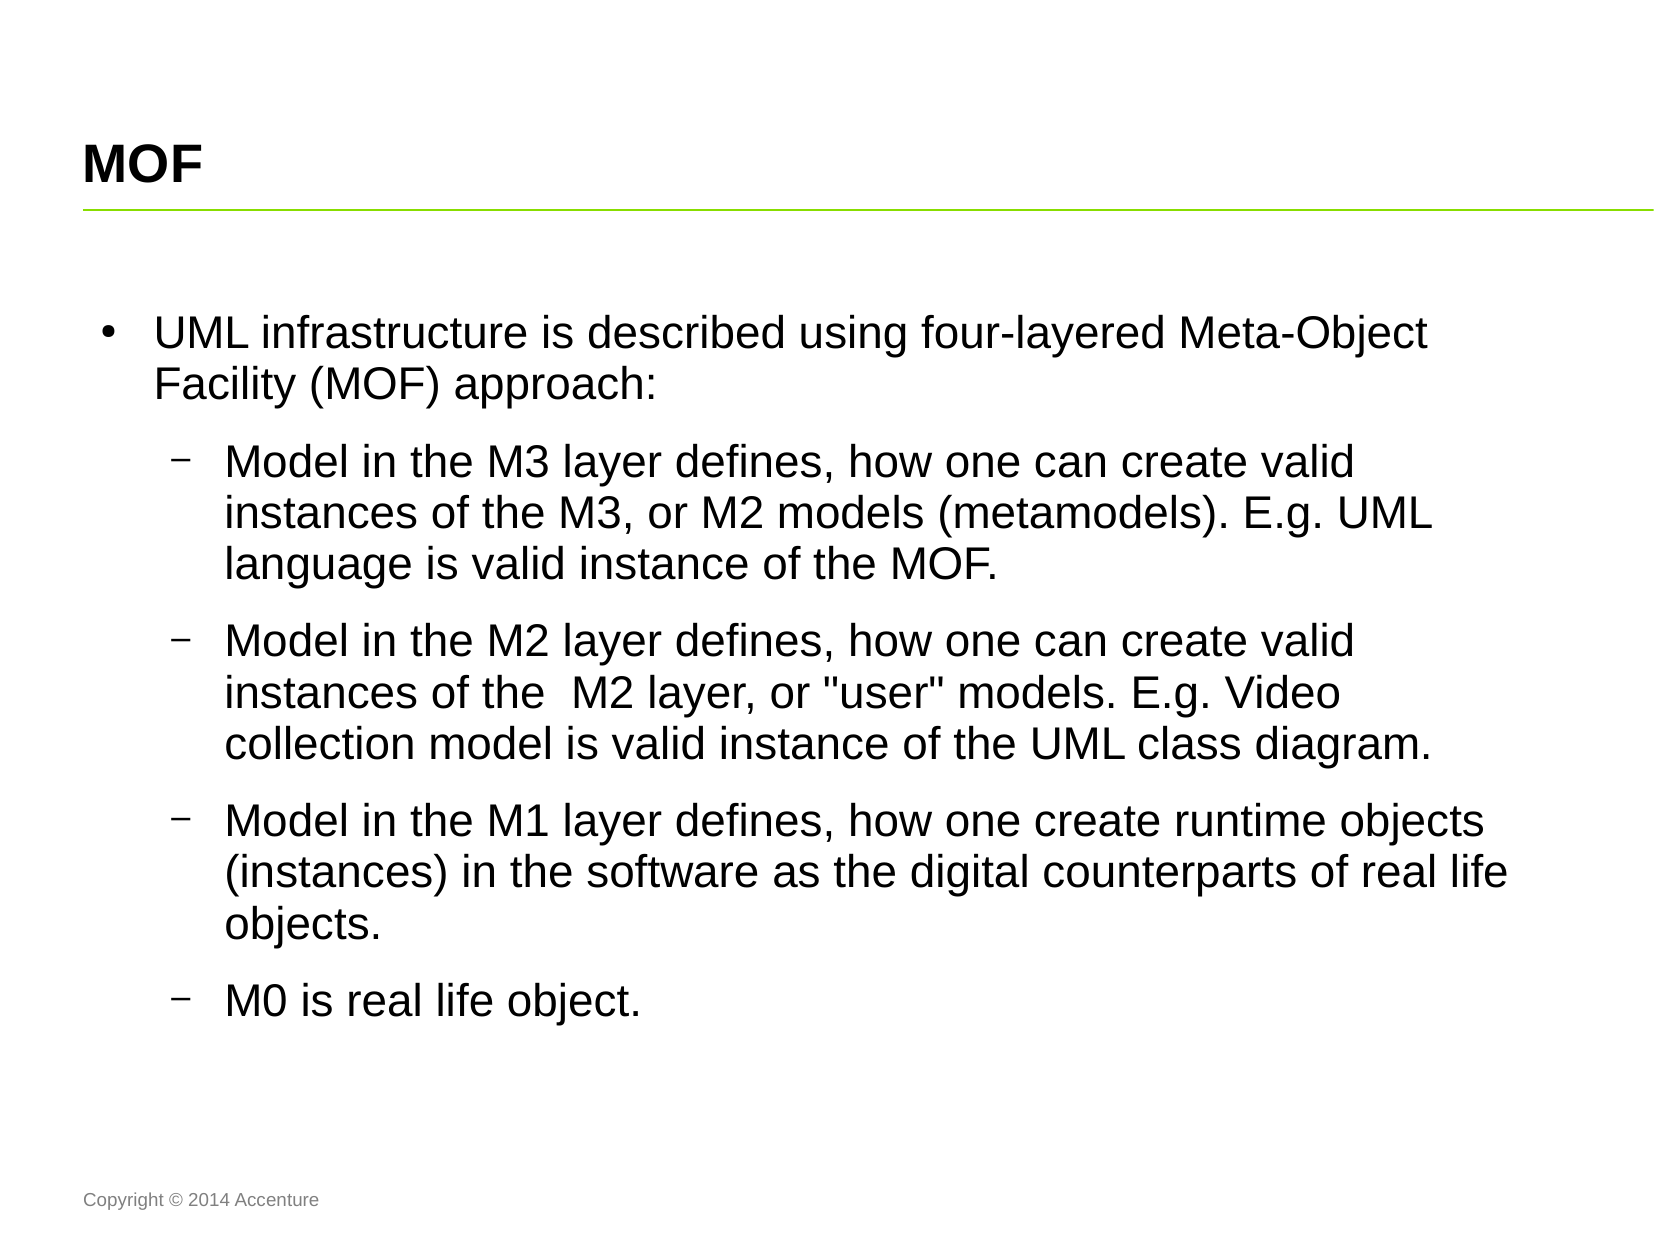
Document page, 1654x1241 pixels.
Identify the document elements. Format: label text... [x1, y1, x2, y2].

list UML infrastructure is described using four-layered Meta-Object Facility (MOF) approach: Model in the M3 layer defines, how one can create valid instances of the M3, or M2 models (metamodels). E.g. UML language is valid instance of the MOF. Model in the M2 layer defines, how one can create valid instances of the M2 layer, or "user" models. E.g. Video collection model is valid instance of the UML class diagram. Model in the M1 layer defines, how one create runtime objects (instances) in the software as the digital counterparts of real life objects. M0 is real life object. [82, 307, 1538, 1186]
title MOF [82, 90, 1571, 237]
